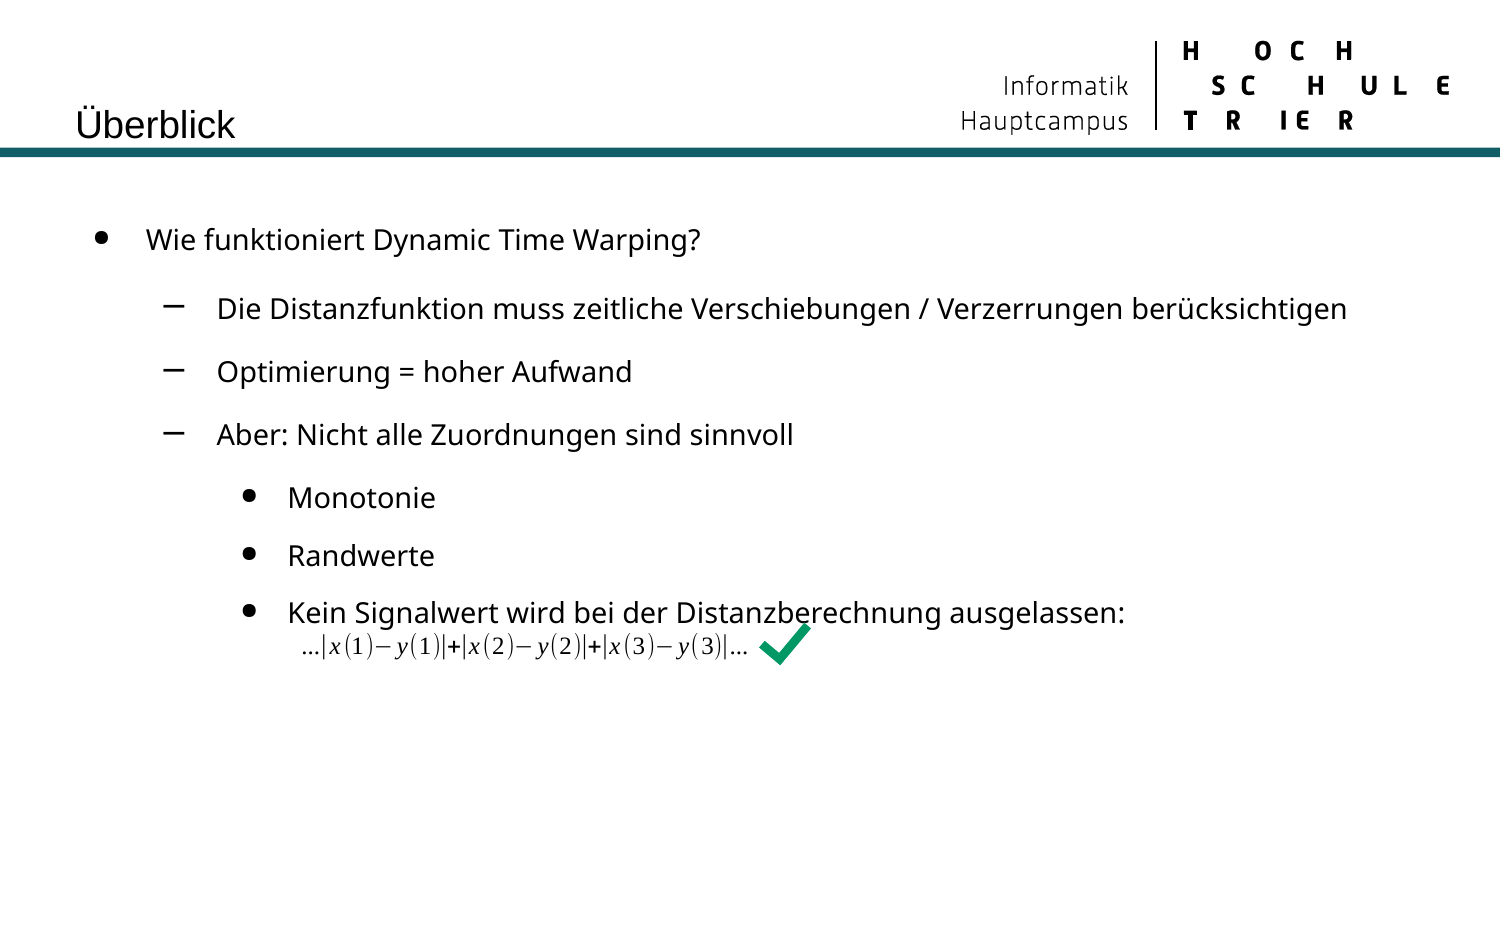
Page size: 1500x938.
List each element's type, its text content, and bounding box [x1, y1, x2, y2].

list Wie funktioniert Dynamic Time Warping? Die Distanzfunktion muss zeitliche Verschiebungen / Verzerrungen berücksichtigen Optimierung = hoher Aufwand Aber: Nicht alle Zuordnungen sind sinnvoll Monotonie Randwerte Kein Signalwert wird bei der Distanzberechnung ausgelassen: [75, 219, 1425, 863]
picture [755, 614, 815, 674]
chart [295, 633, 755, 662]
title Überblick [75, 37, 1425, 194]
